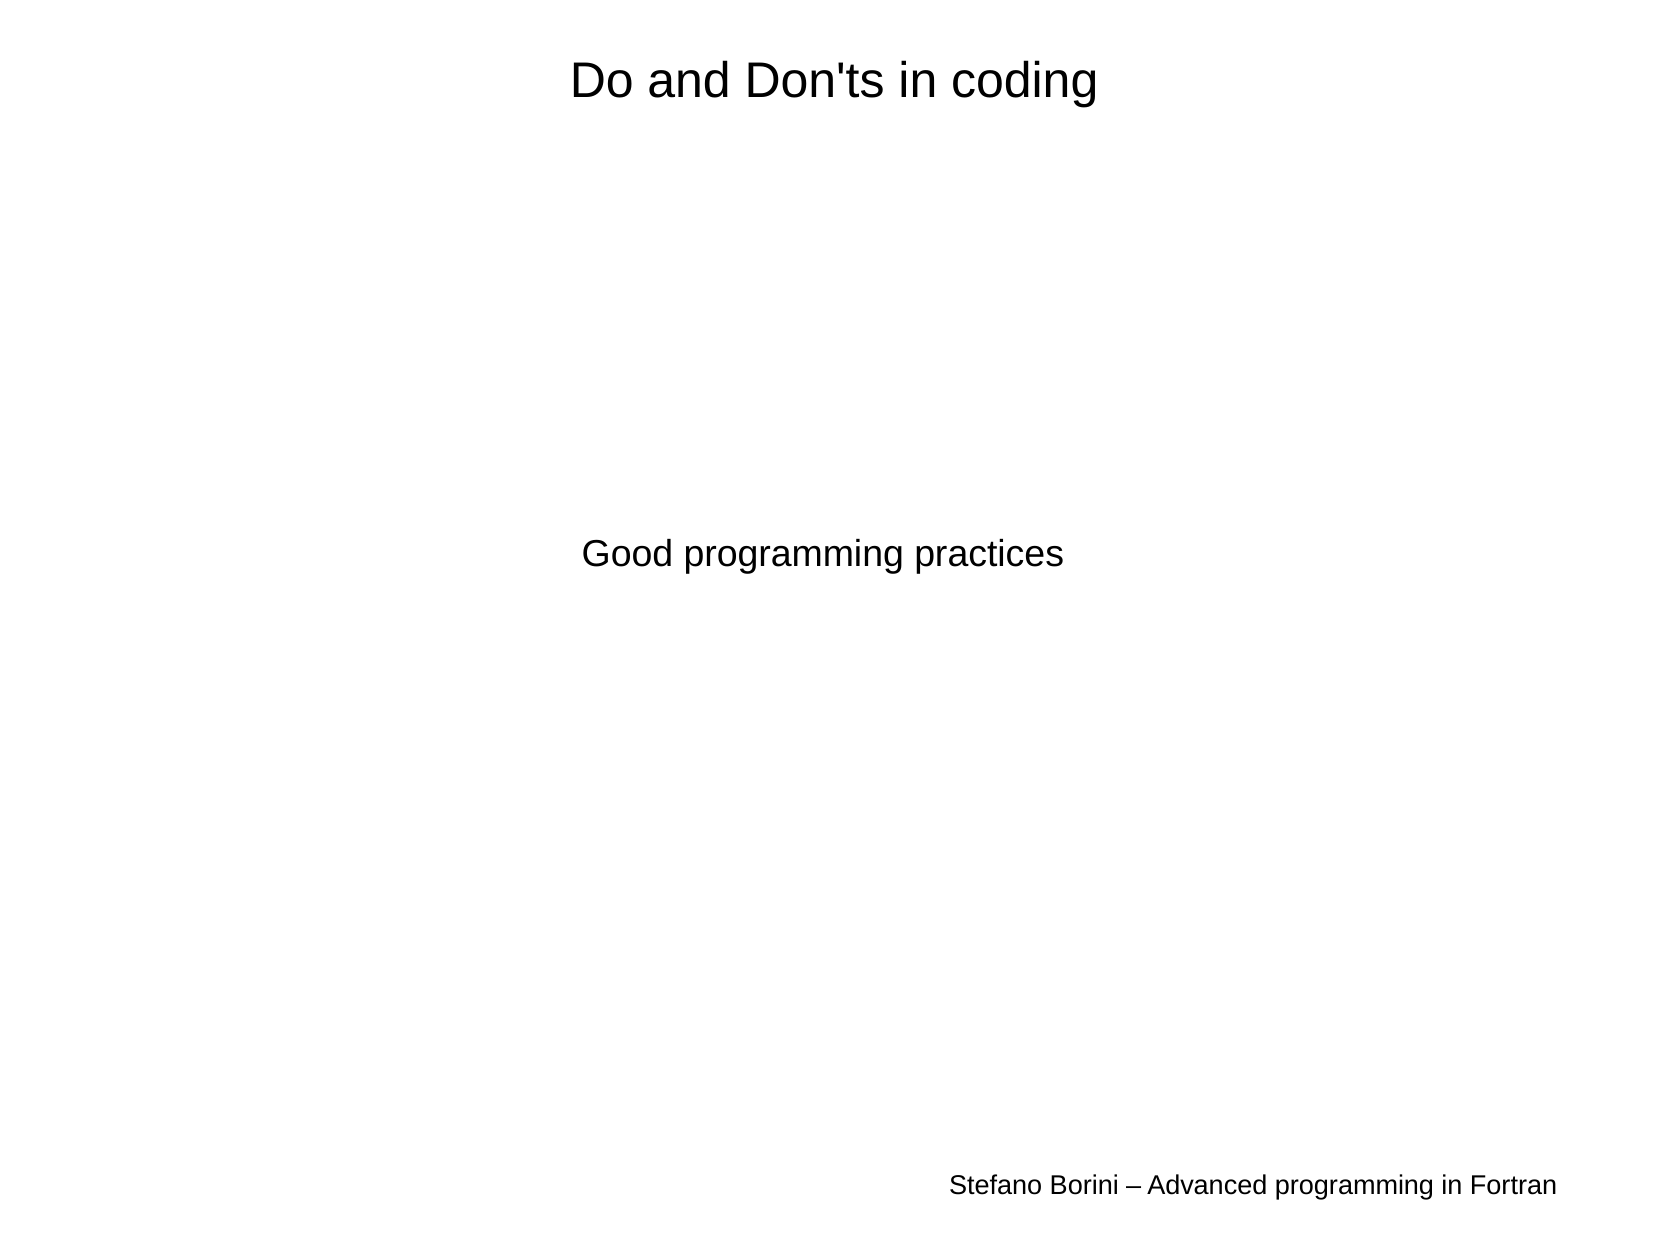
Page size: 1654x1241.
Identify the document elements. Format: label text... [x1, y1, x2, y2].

text_box Do and Don'ts in coding [555, 44, 1231, 116]
text_box Good programming practices [566, 525, 1081, 582]
